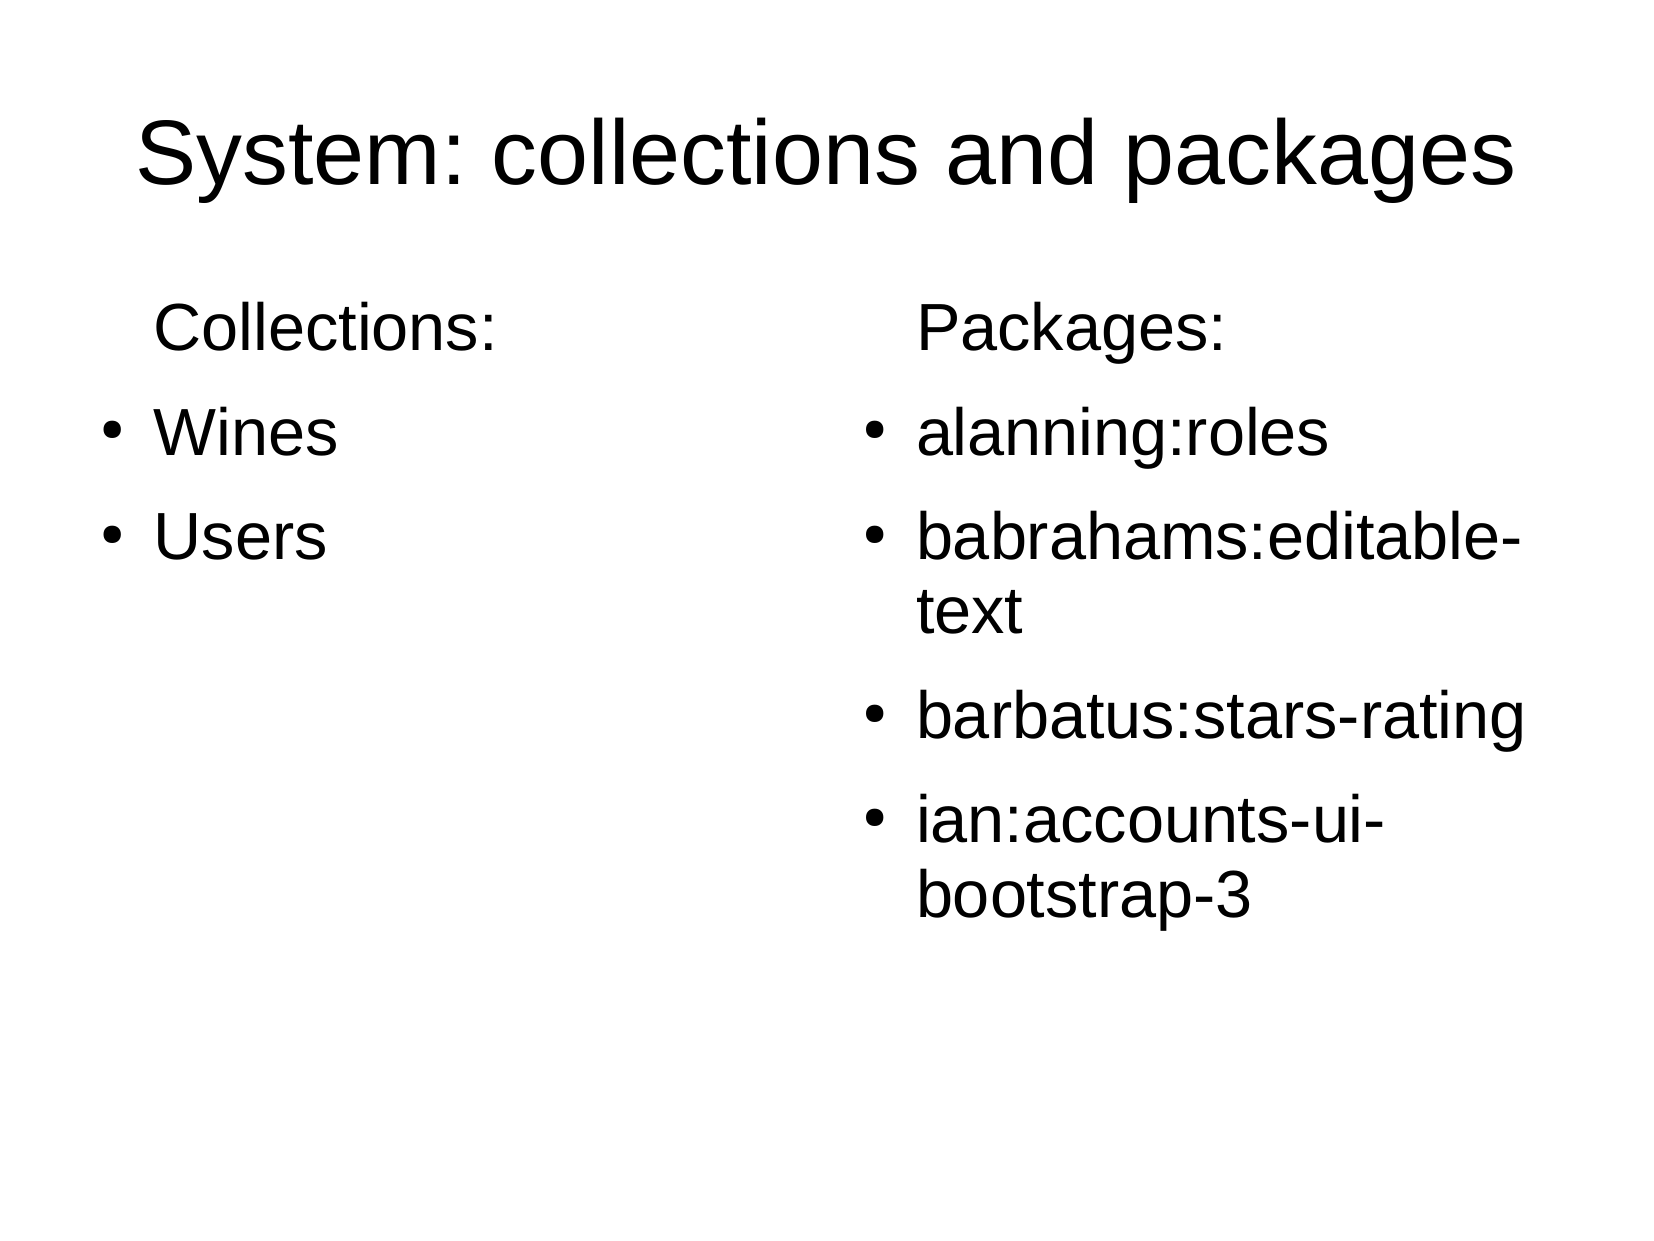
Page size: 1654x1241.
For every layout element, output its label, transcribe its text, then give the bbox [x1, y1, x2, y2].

list Collections: Wines Users [82, 290, 809, 1109]
title System: collections and packages [82, 49, 1571, 257]
list Packages: alanning:roles babrahams:editable-text barbatus:stars-rating ian:accounts-ui-bootstrap-3 [845, 290, 1572, 1109]
